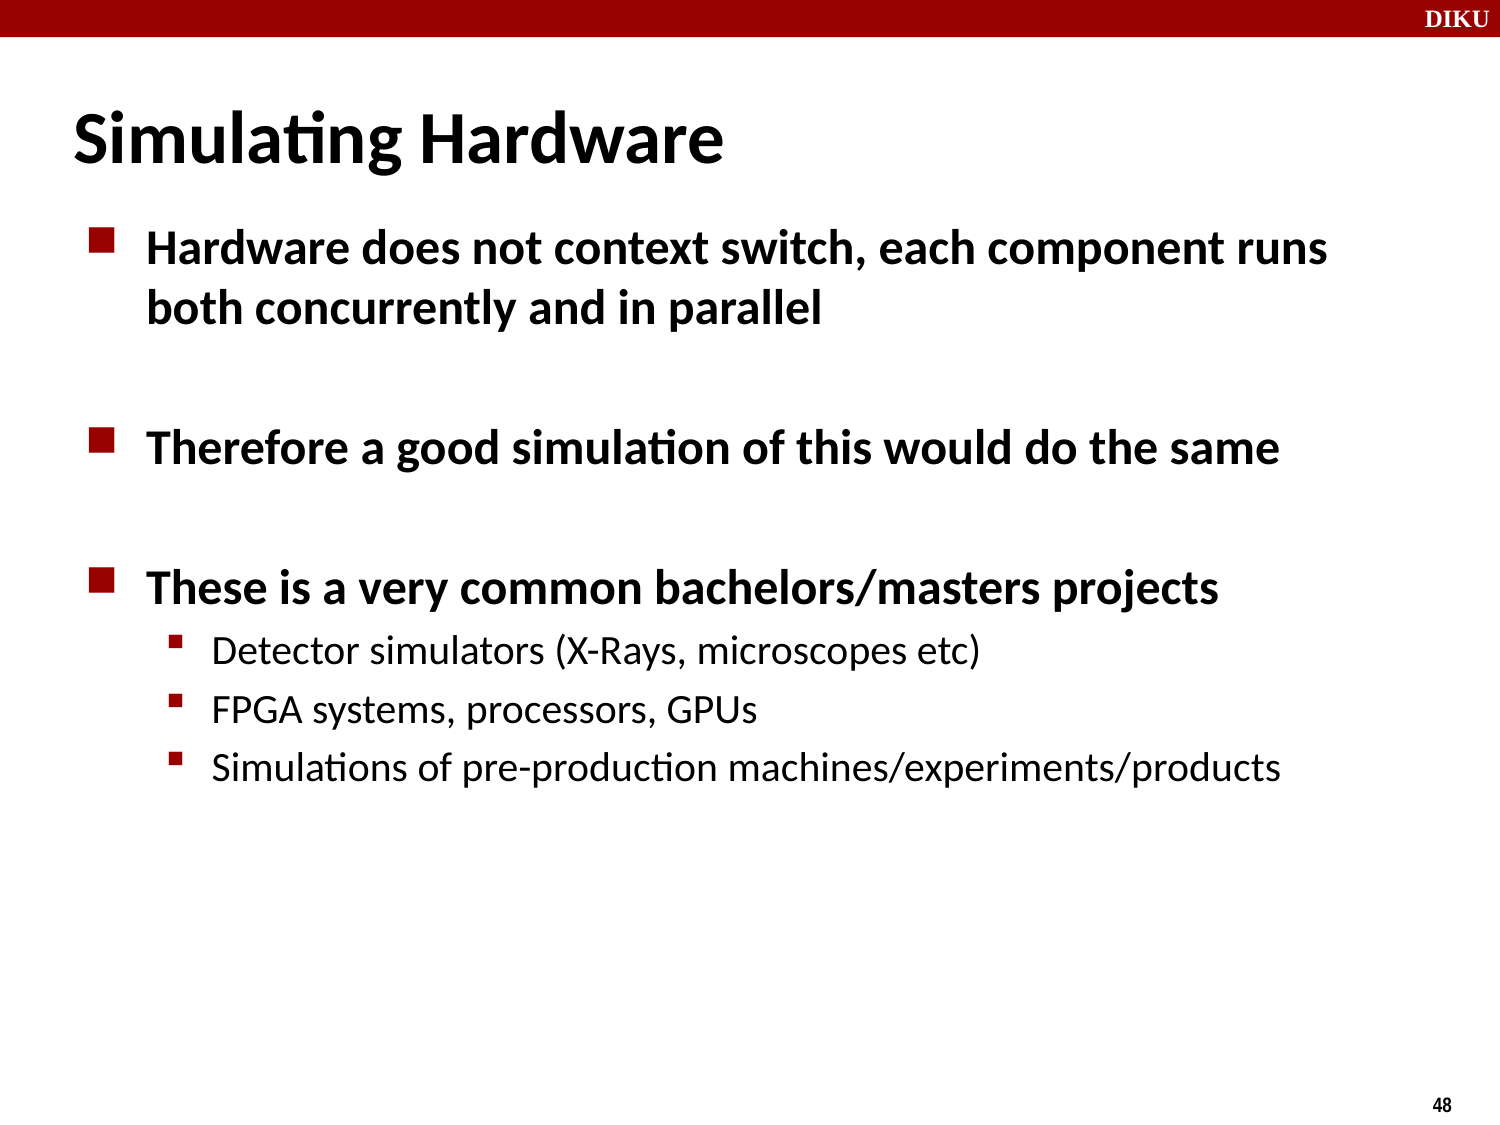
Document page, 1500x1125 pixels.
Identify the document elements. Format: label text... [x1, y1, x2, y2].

text_box Hardware does not context switch, each component runs both concurrently and in parallel Therefore a good simulation of this would do the same These is a very common bachelors/masters projects Detector simulators (X-Rays, microscopes etc) FPGA systems, processors, GPUs Simulations of pre-production machines/experiments/products [74, 207, 1421, 631]
text_box Simulating Hardware [58, 71, 1304, 197]
